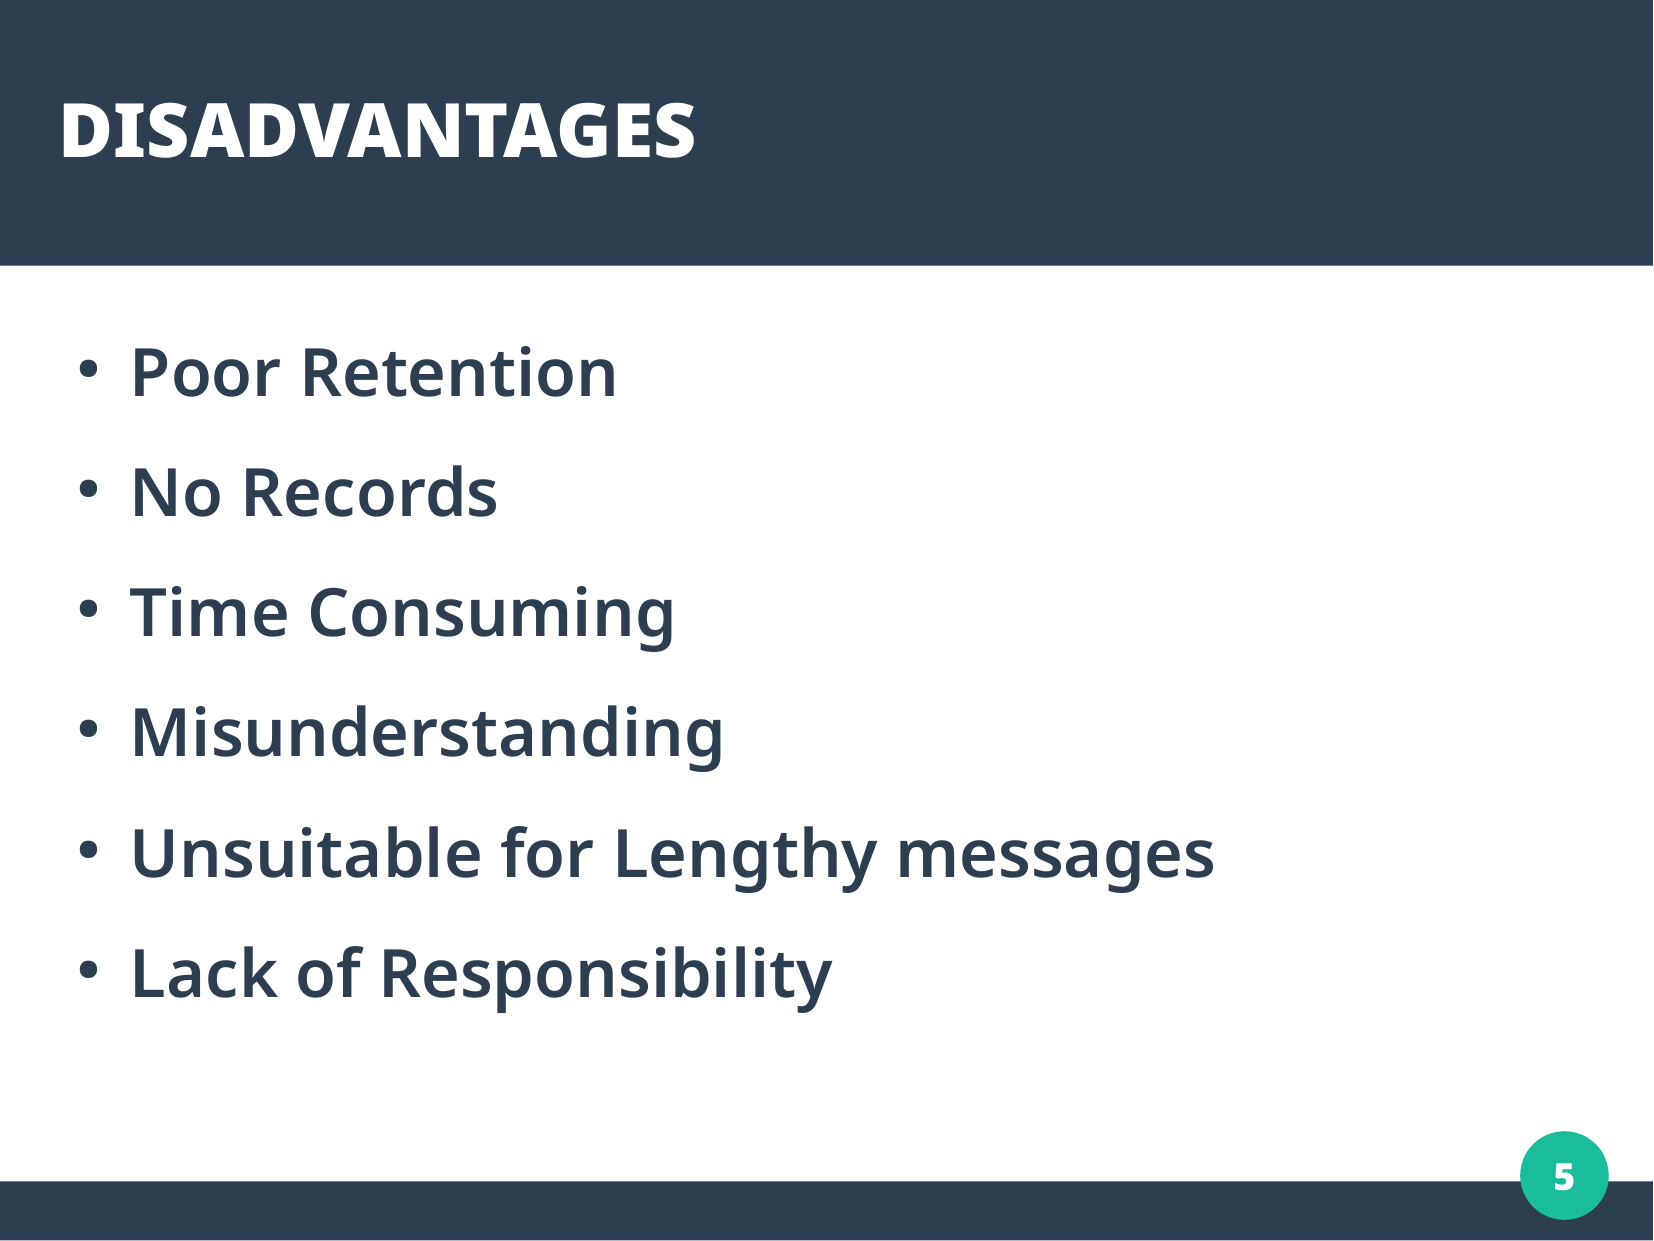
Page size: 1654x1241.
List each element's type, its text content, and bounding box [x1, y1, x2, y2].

list Poor Retention No Records Time Consuming Misunderstanding Unsuitable for Lengthy messages Lack of Responsibility [58, 324, 1594, 1152]
title DISADVANTAGES [58, 49, 1594, 207]
